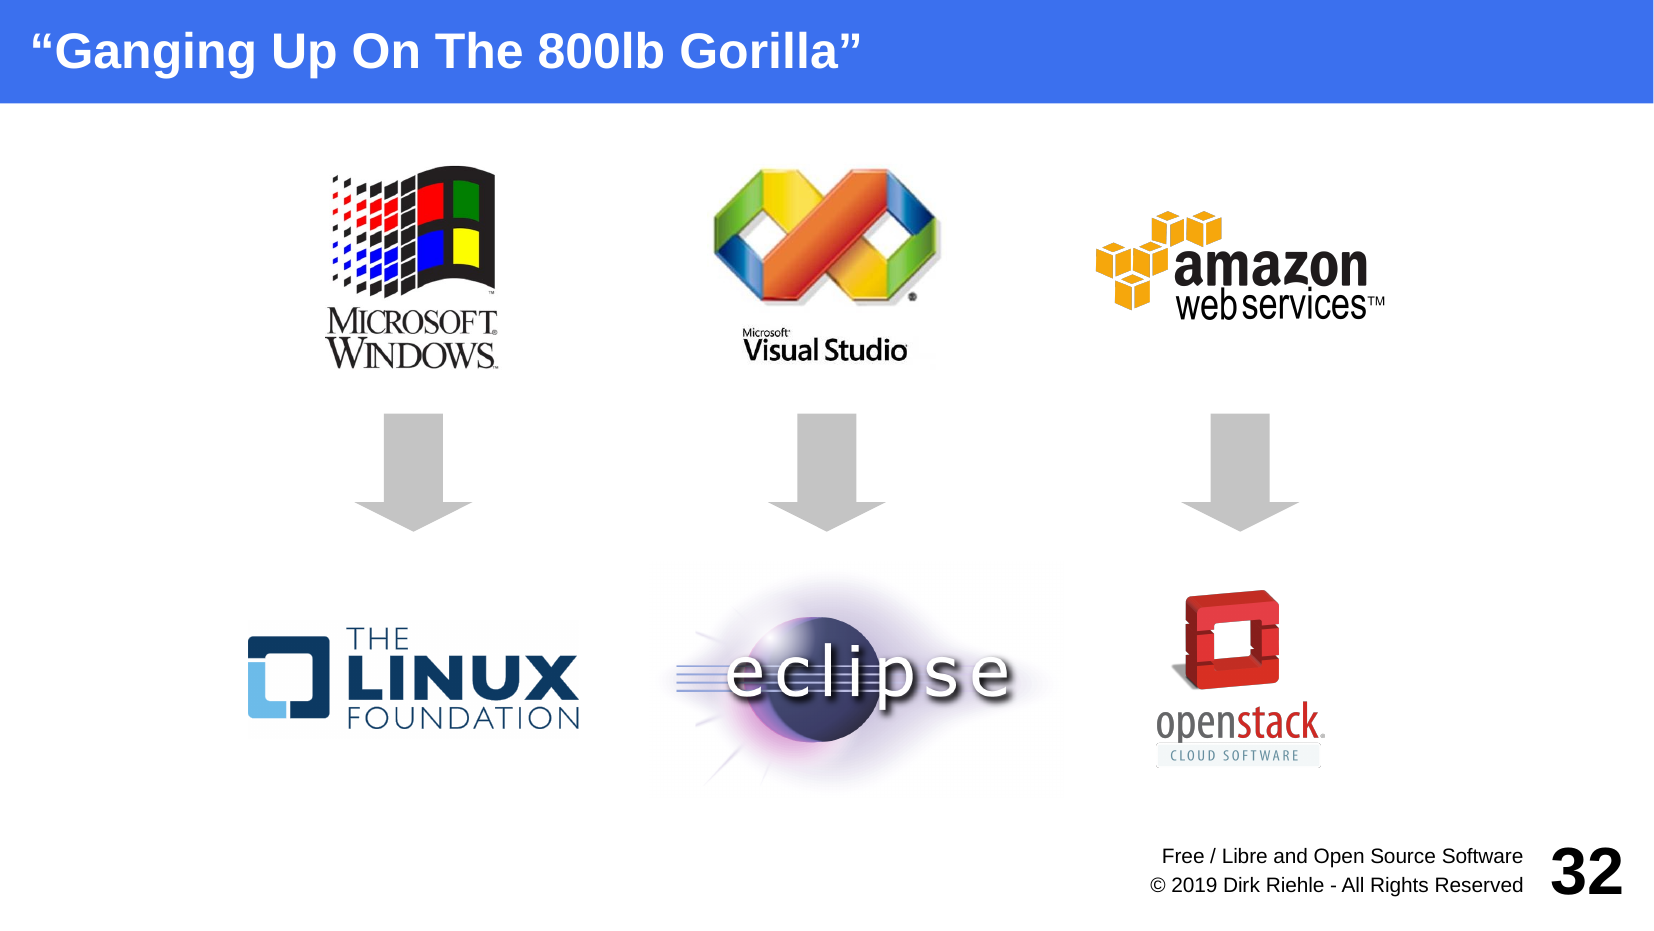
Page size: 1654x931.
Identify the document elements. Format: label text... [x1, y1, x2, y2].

title “Ganging Up On The 800lb Gorilla” [0, 0, 1654, 104]
picture [248, 620, 579, 739]
picture [1156, 590, 1325, 768]
picture [1092, 206, 1388, 325]
picture [649, 561, 1064, 798]
text_box [767, 413, 886, 532]
picture [325, 162, 502, 370]
picture [707, 162, 947, 370]
text_box [354, 413, 473, 532]
text_box [1181, 413, 1300, 532]
